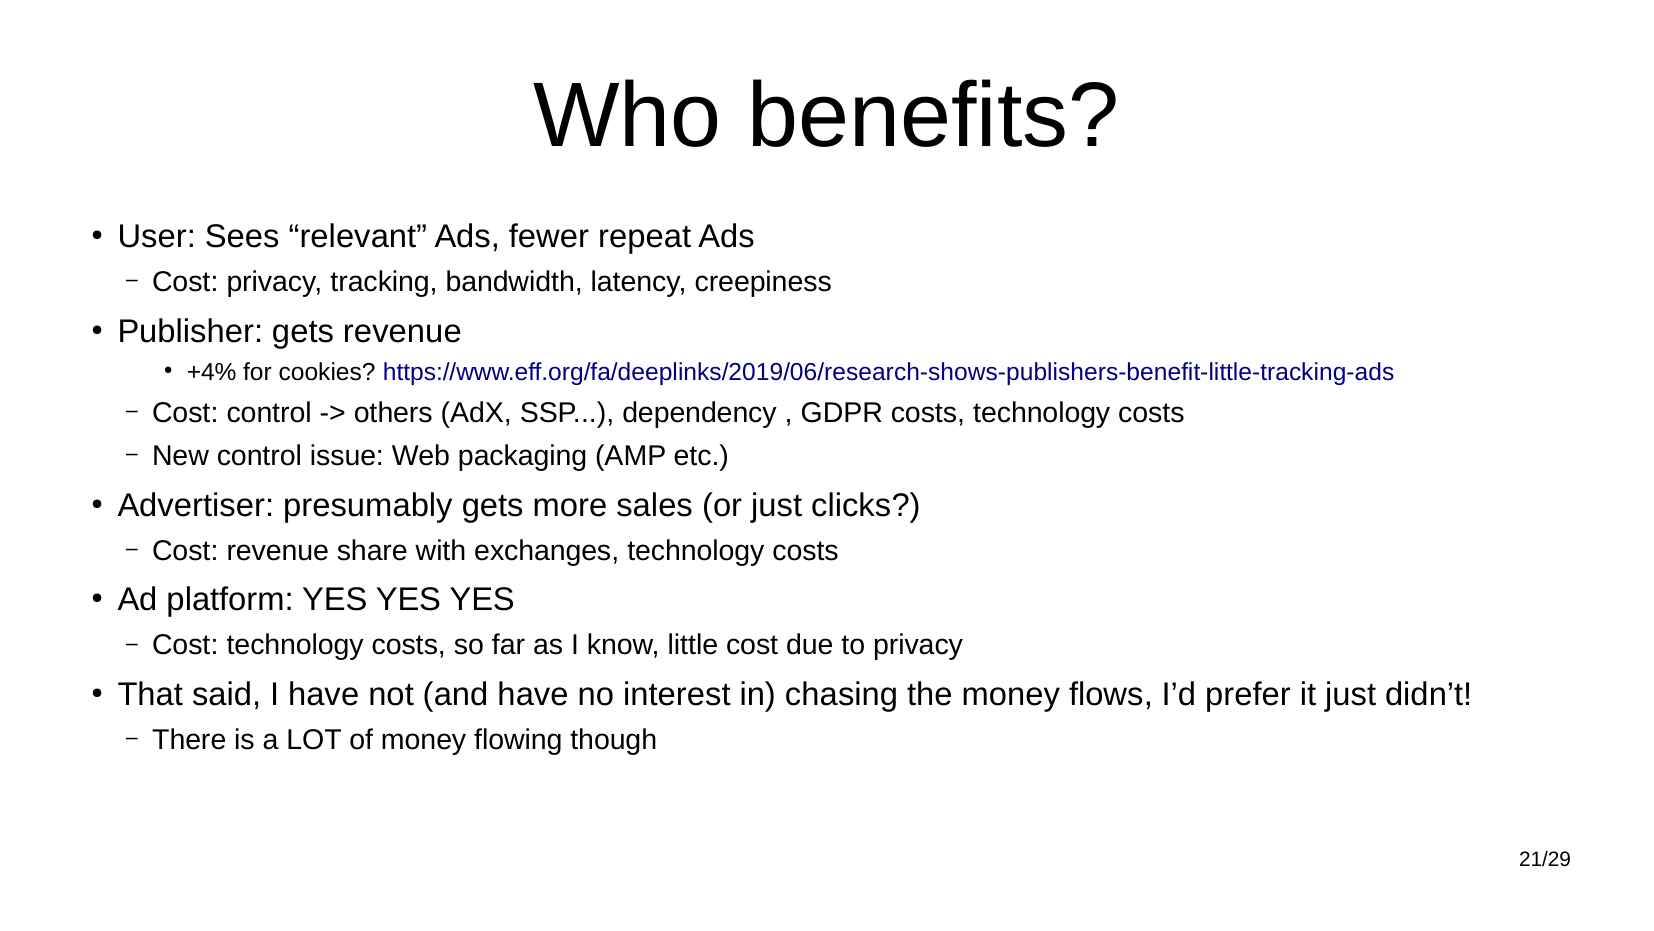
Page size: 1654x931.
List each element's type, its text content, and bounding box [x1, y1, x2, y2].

list User: Sees “relevant” Ads, fewer repeat Ads Cost: privacy, tracking, bandwidth, latency, creepiness Publisher: gets revenue +4% for cookies? https://www.eff.org/fa/deeplinks/2019/06/research-shows-publishers-benefit-little-tracking-ads Cost: control -> others (AdX, SSP...), dependency , GDPR costs, technology costs New control issue: Web packaging (AMP etc.) Advertiser: presumably gets more sales (or just clicks?) Cost: revenue share with exchanges, technology costs Ad platform: YES YES YES Cost: technology costs, so far as I know, little cost due to privacy That said, I have not (and have no interest in) chasing the money flows, I’d prefer it just didn’t! There is a LOT of money flowing though [82, 217, 1571, 758]
title Who benefits? [82, 37, 1571, 193]
